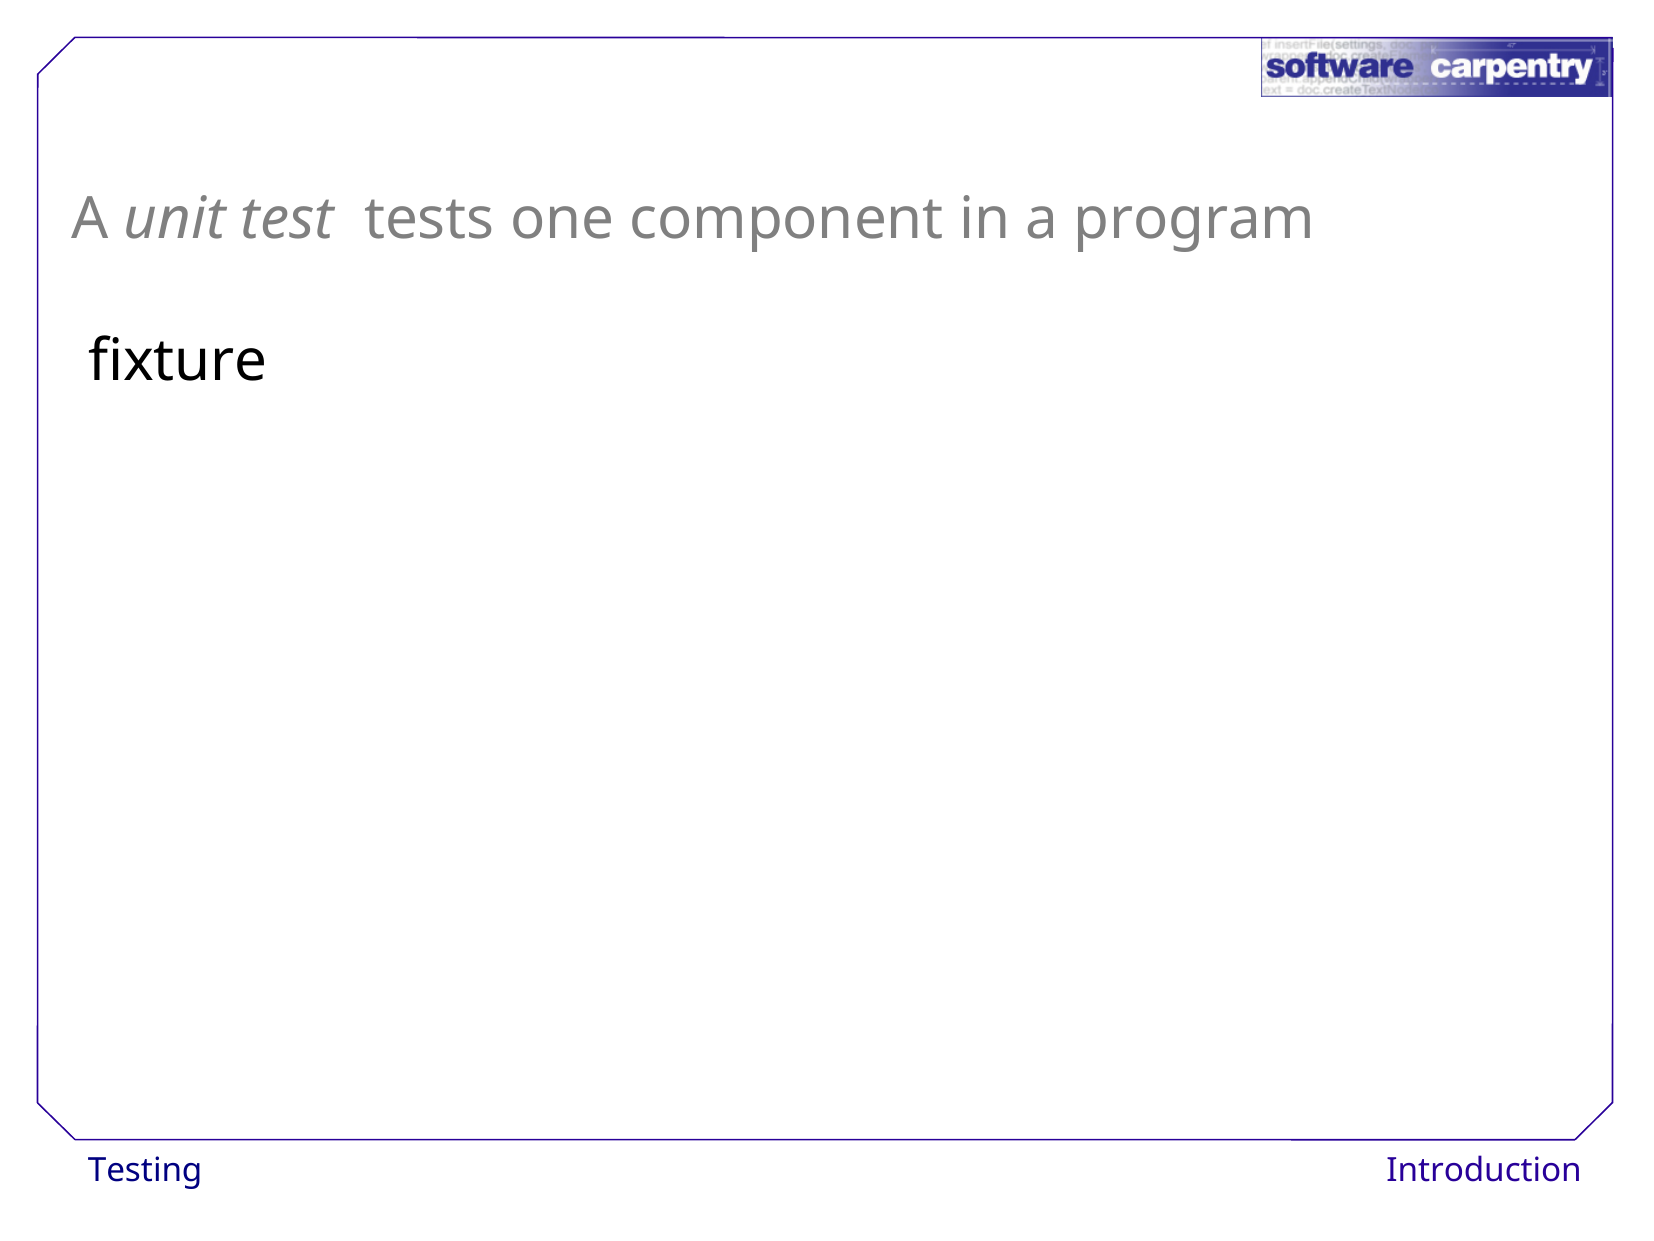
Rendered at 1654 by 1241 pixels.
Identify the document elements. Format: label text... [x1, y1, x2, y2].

text_box A unit test tests one component in a program [56, 138, 1481, 259]
picture [1261, 39, 1613, 97]
text_box fixture [73, 279, 433, 401]
